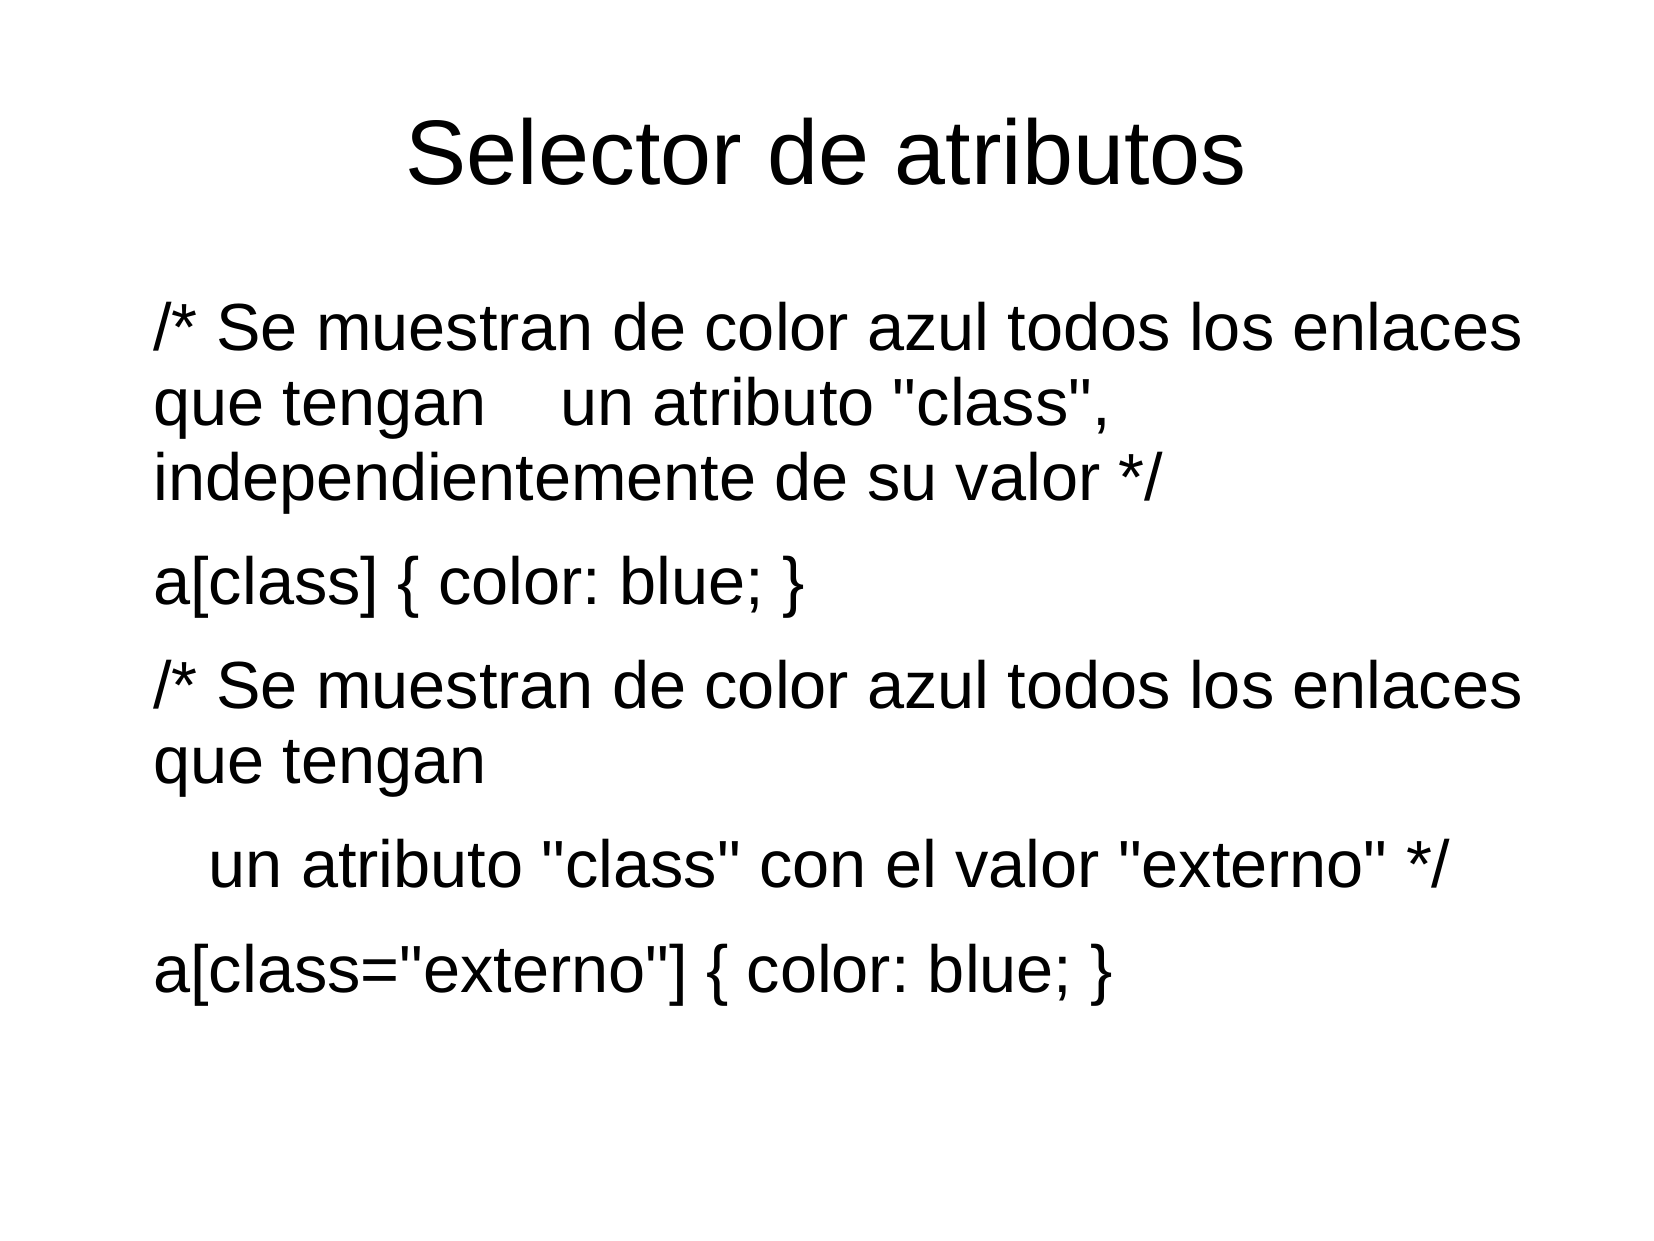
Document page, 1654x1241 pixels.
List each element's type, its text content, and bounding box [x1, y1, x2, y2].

list /* Se muestran de color azul todos los enlaces que tengan un atributo "class", independientemente de su valor */ a[class] { color: blue; } /* Se muestran de color azul todos los enlaces que tengan un atributo "class" con el valor "externo" */ a[class="externo"] { color: blue; } [82, 290, 1538, 1010]
title Selector de atributos [82, 49, 1571, 257]
